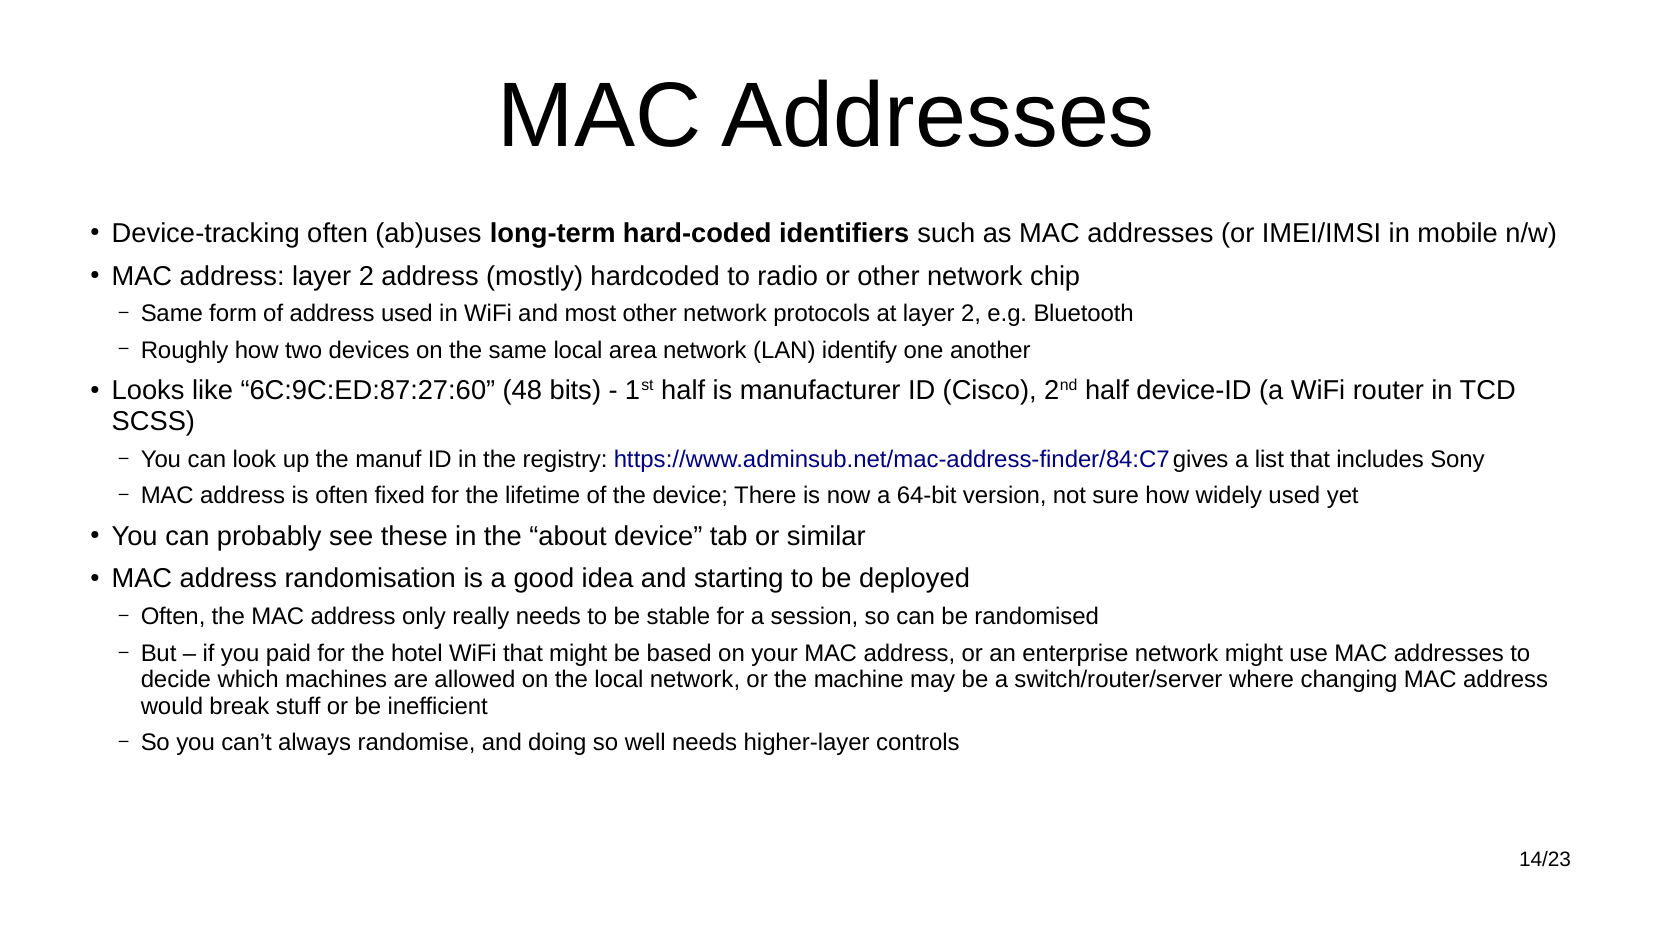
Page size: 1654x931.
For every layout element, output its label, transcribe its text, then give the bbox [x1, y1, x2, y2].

title MAC Addresses [82, 37, 1571, 193]
list Device-tracking often (ab)uses long-term hard-coded identifiers such as MAC addresses (or IMEI/IMSI in mobile n/w) MAC address: layer 2 address (mostly) hardcoded to radio or other network chip Same form of address used in WiFi and most other network protocols at layer 2, e.g. Bluetooth Roughly how two devices on the same local area network (LAN) identify one another Looks like “6C:9C:ED:87:27:60” (48 bits) - 1st half is manufacturer ID (Cisco), 2nd half device-ID (a WiFi router in TCD SCSS) You can look up the manuf ID in the registry: https://www.adminsub.net/mac-address-finder/84:C7 gives a list that includes Sony MAC address is often fixed for the lifetime of the device; There is now a 64-bit version, not sure how widely used yet You can probably see these in the “about device” tab or similar MAC address randomisation is a good idea and starting to be deployed Often, the MAC address only really needs to be stable for a session, so can be randomised But – if you paid for the hotel WiFi that might be based on your MAC address, or an enterprise network might use MAC addresses to decide which machines are allowed on the local network, or the machine may be a switch/router/server where changing MAC address would break stuff or be inefficient So you can’t always randomise, and doing so well needs higher-layer controls [82, 217, 1571, 758]
